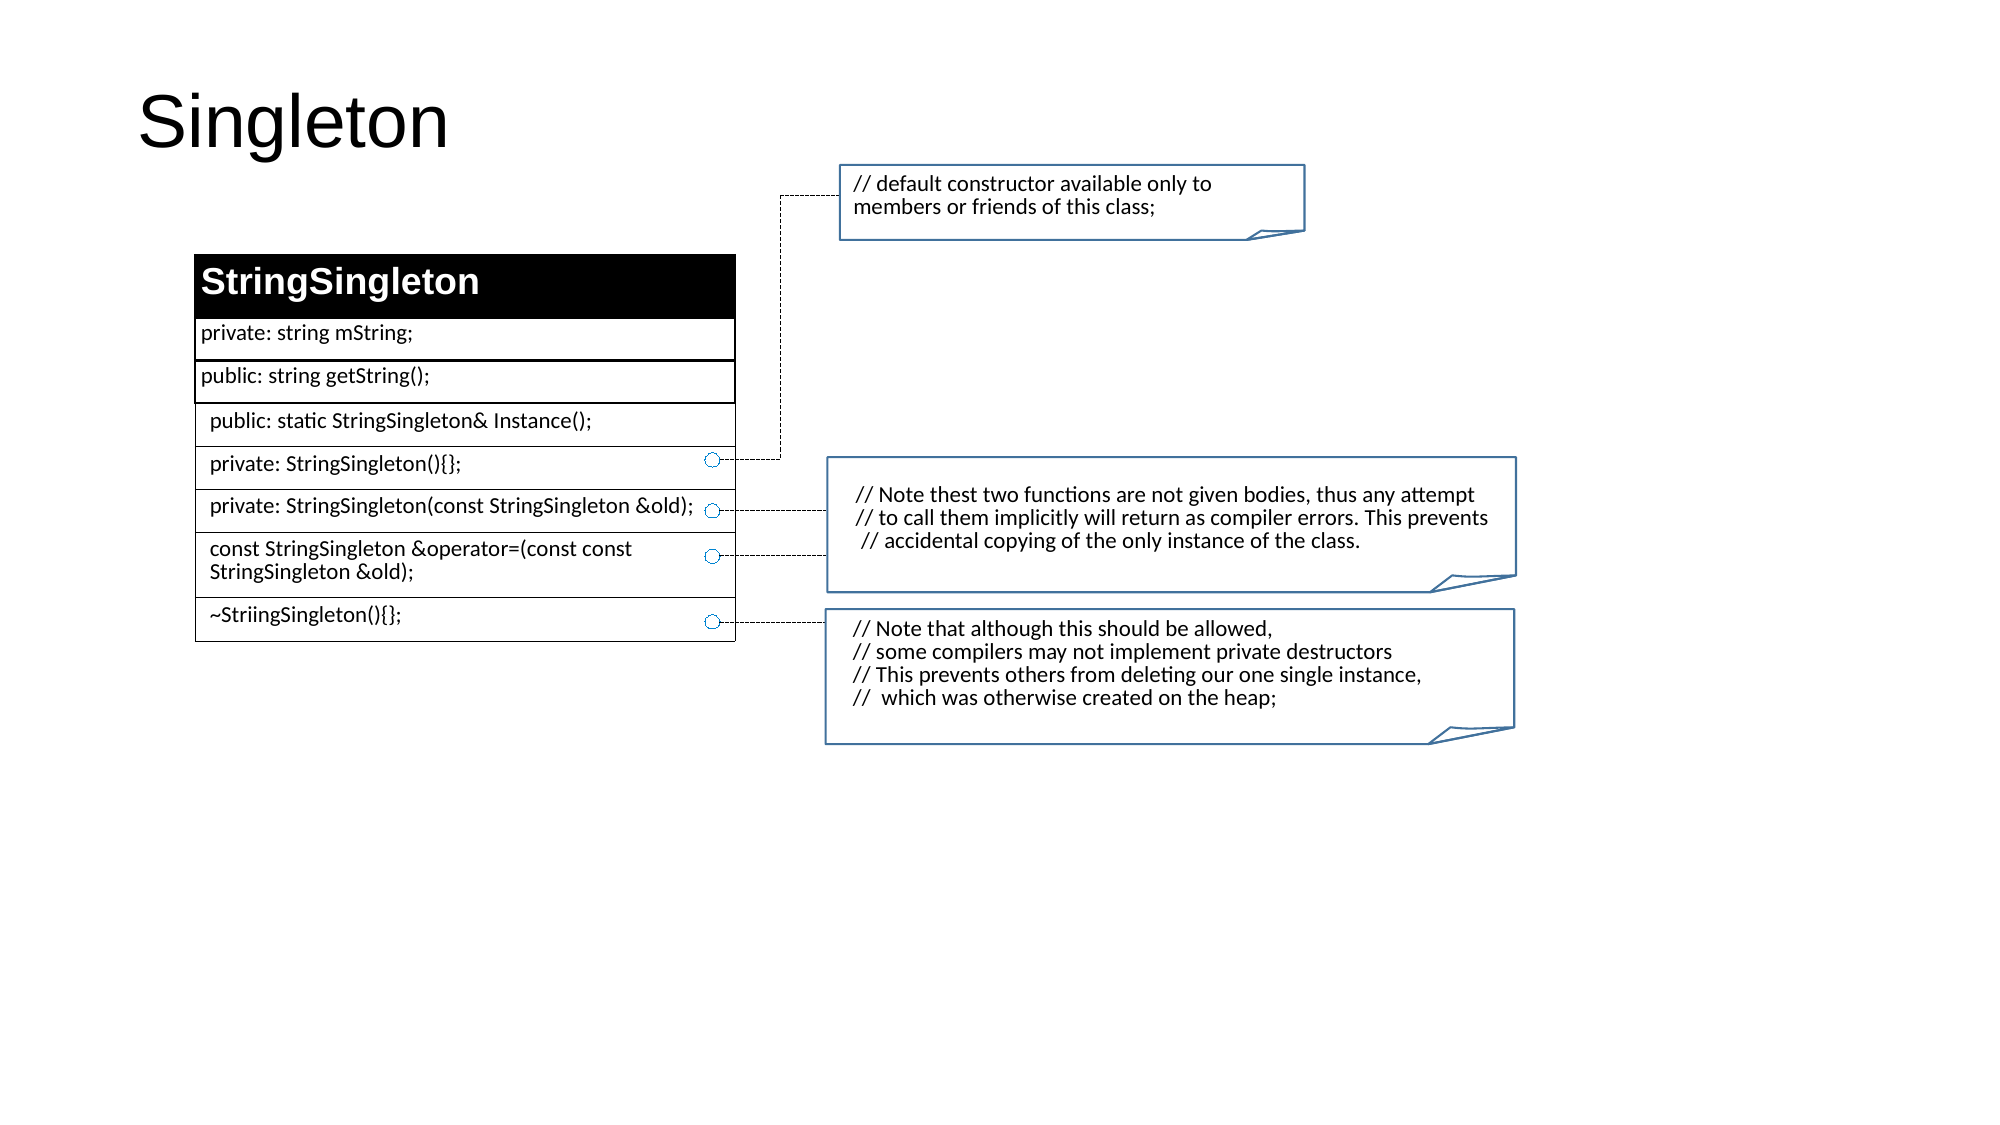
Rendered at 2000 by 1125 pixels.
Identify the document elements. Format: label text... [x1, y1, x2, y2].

table_cell private: string mString; [196, 319, 734, 359]
table_cell private: StringSingleton(const StringSingleton &old); [196, 490, 735, 532]
table_cell const StringSingleton &operator=(const const StringSingleton &old); [196, 533, 735, 597]
title Singleton [137, 59, 466, 181]
table_cell ~StriingSingleton(){}; [196, 598, 735, 641]
text_box // default constructor available only to members or friends of this class; [838, 166, 1321, 211]
text_box // Note thest two functions are not given bodies, thus any attempt // to call them implicitly will return as compiler errors. This prevents // accidental copying of the only instance of the class. [840, 477, 1571, 578]
table_cell public: string getString(); [196, 362, 734, 402]
table_cell public: static StringSingleton& Instance(); [196, 404, 735, 446]
table_header StringSingleton [196, 256, 734, 317]
text_box // Note that although this should be allowed, // some compilers may not implement private destructors // This prevents others from deleting our one single instance, // which was otherwise created on the heap; [838, 611, 1515, 712]
table_cell private: StringSingleton(){}; [196, 447, 735, 489]
